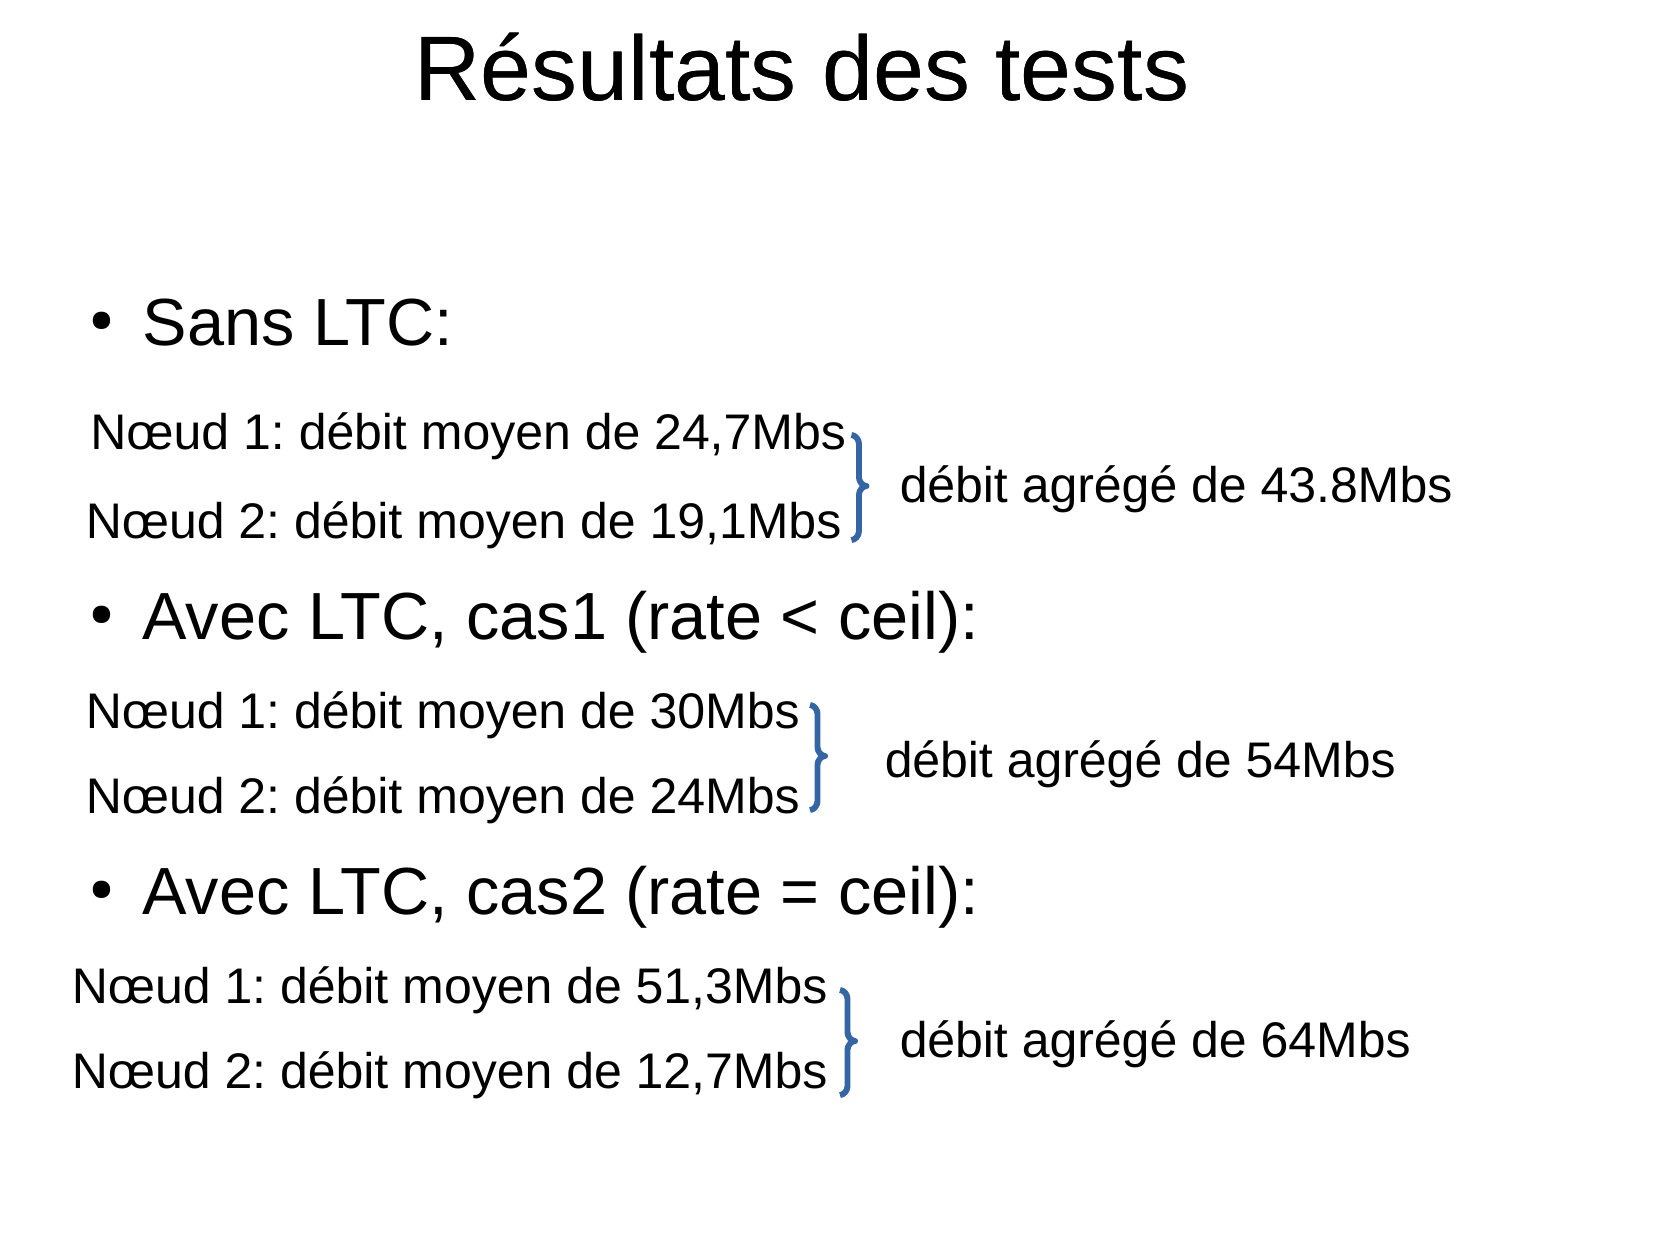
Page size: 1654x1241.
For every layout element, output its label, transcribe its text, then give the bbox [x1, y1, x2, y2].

text_box débit agrégé de 64Mbs [885, 1005, 1486, 1076]
title Résultats des tests [330, 17, 1276, 121]
list Sans LTC: Nœud 1: débit moyen de 24,7Mbs Nœud 2: débit moyen de 19,1Mbs Avec LTC, cas1 (rate < ceil): Nœud 1: débit moyen de 30Mbs Nœud 2: débit moyen de 24Mbs Avec LTC, cas2 (rate = ceil): Nœud 1: débit moyen de 51,3Mbs Nœud 2: débit moyen de 12,7Mbs [71, 285, 991, 1171]
text_box débit agrégé de 54Mbs [870, 724, 1471, 796]
text_box débit agrégé de 43.8Mbs [885, 450, 1486, 521]
